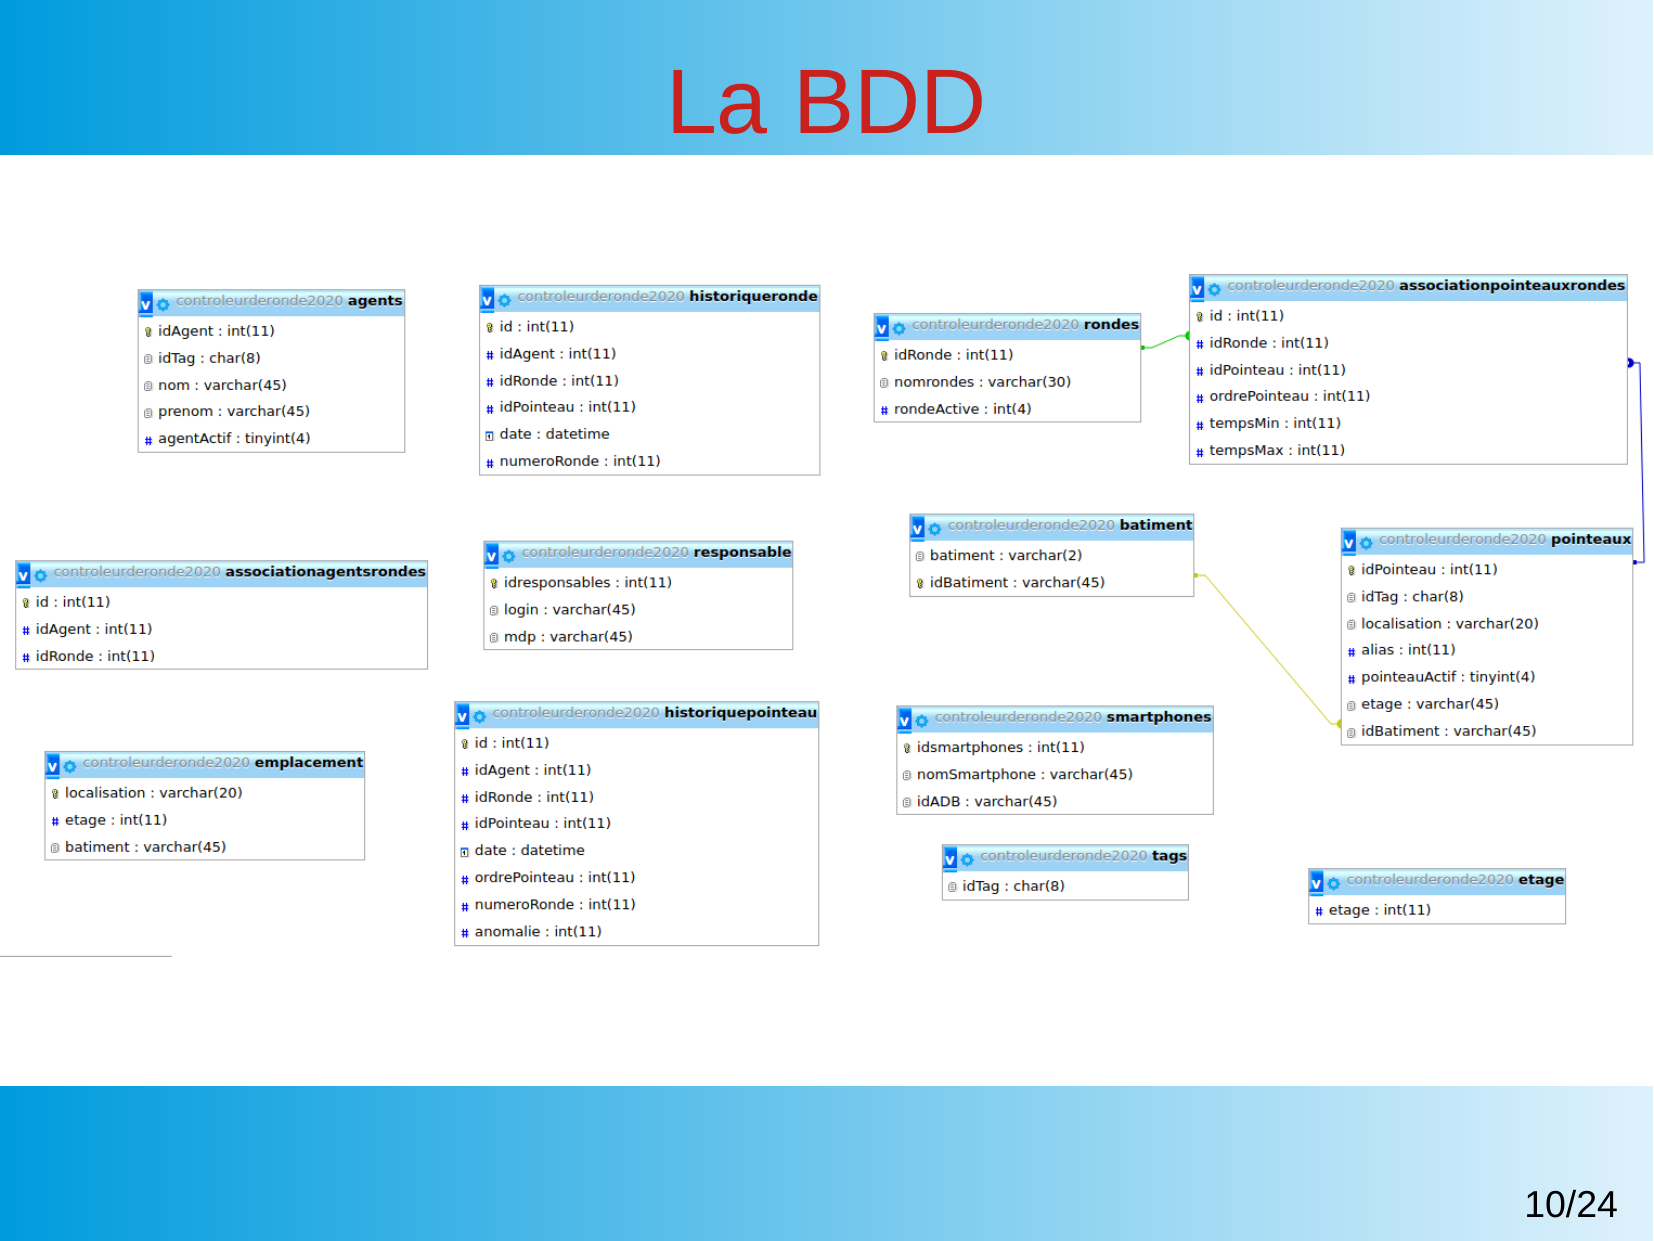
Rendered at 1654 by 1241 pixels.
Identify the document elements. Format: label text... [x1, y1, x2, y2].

title La BDD [82, 49, 1571, 155]
text_box <numéro>/24 [1509, 1175, 1654, 1241]
picture [0, 274, 1654, 957]
